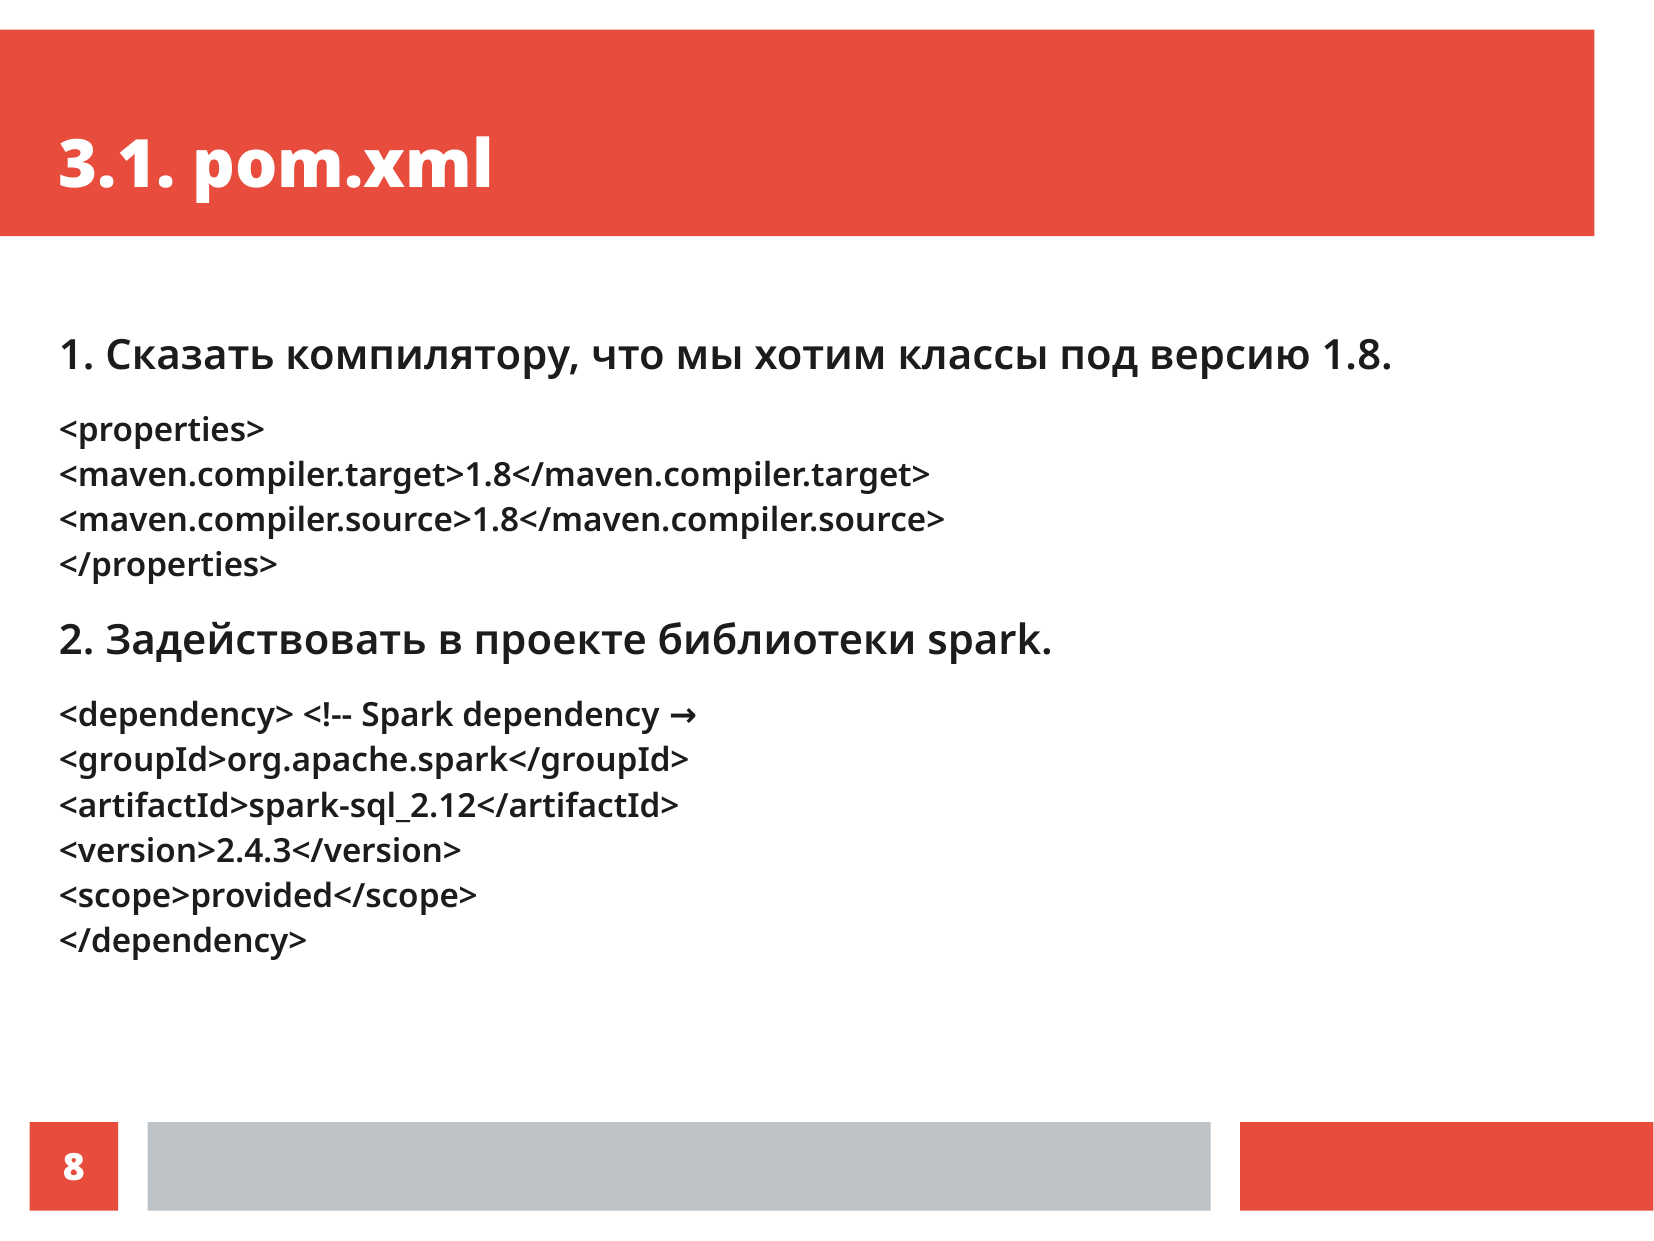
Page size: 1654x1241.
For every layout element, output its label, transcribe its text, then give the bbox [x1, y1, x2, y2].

list 1. Сказать компилятору, что мы хотим классы под версию 1.8. <properties> <maven.compiler.target>1.8</maven.compiler.target> <maven.compiler.source>1.8</maven.compiler.source> </properties> 2. Задействовать в проекте библиотеки spark. <dependency> <!-- Spark dependency → <groupId>org.apache.spark</groupId> <artifactId>spark-sql_2.12</artifactId> <version>2.4.3</version> <scope>provided</scope> </dependency> [59, 324, 1565, 1093]
title 3.1. pom.xml [59, 59, 1595, 207]
